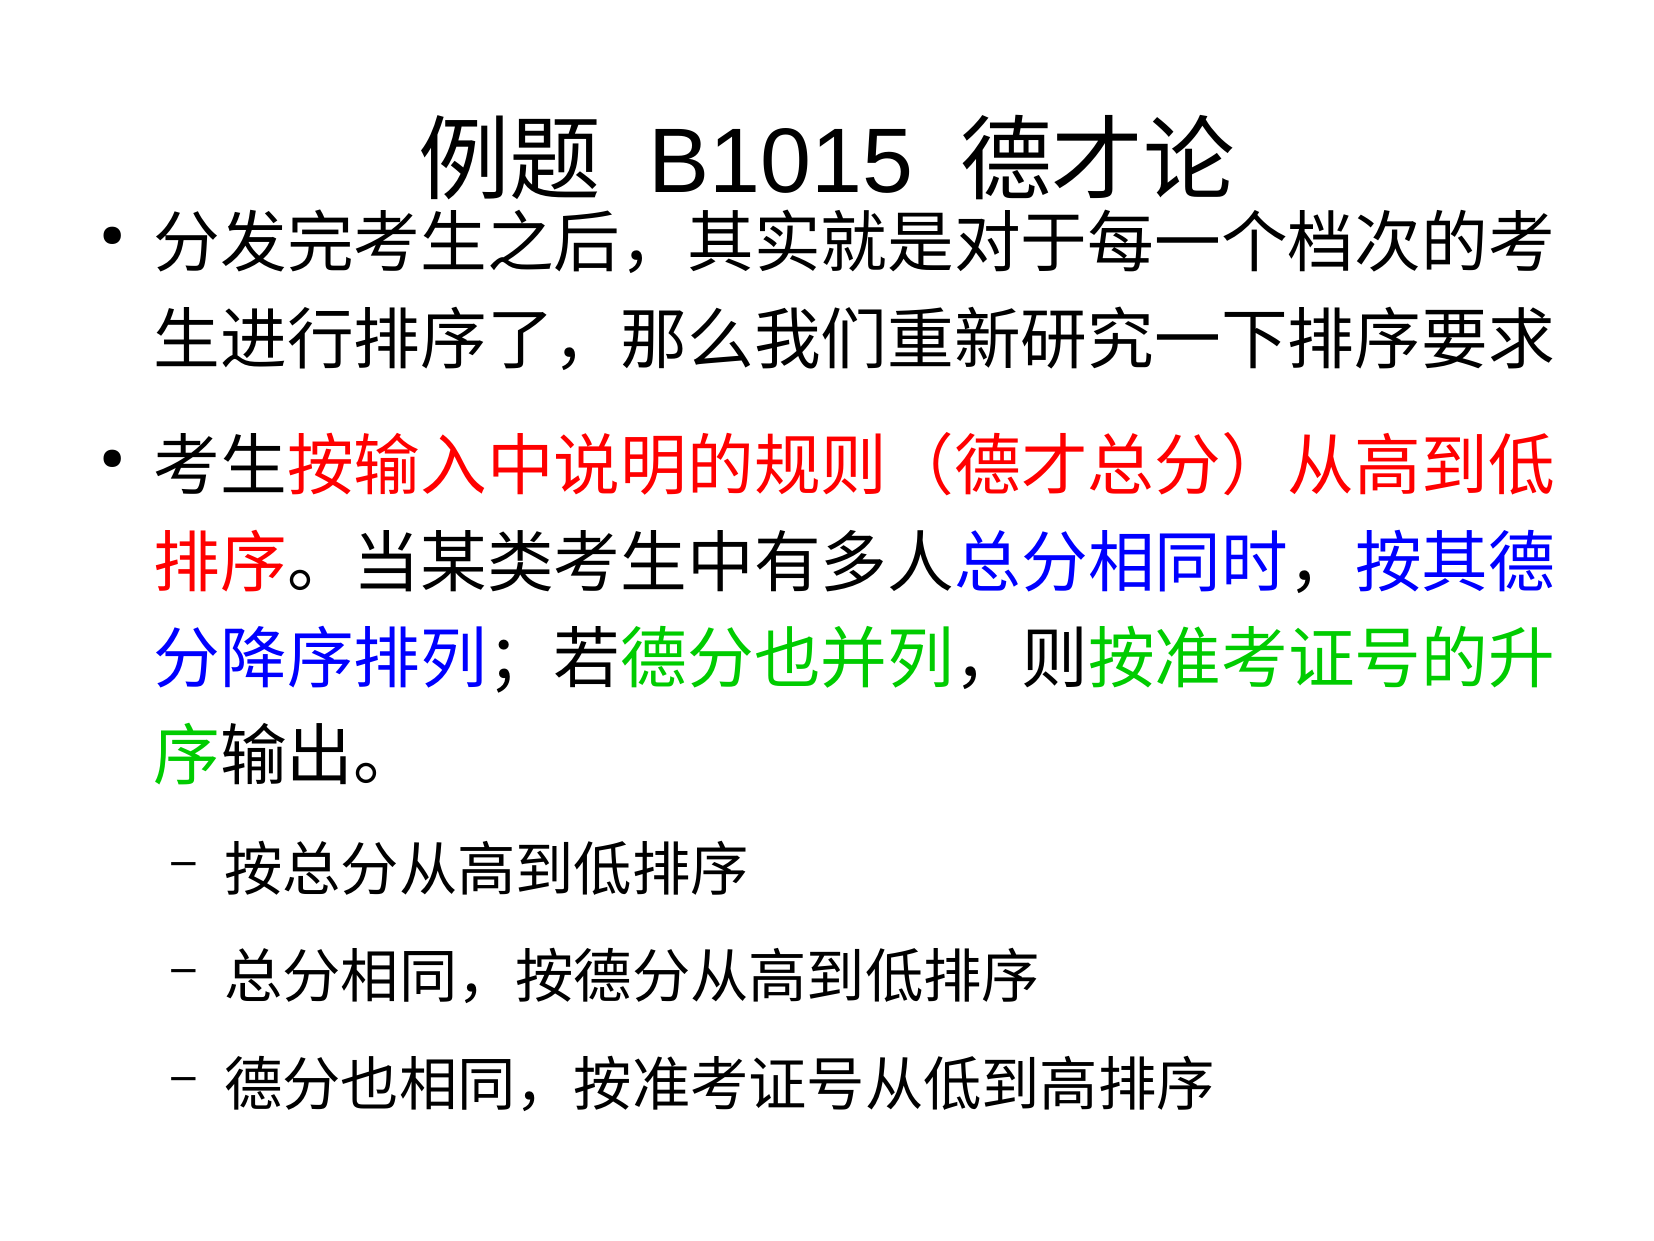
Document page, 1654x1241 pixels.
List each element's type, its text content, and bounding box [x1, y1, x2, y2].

list 分发完考生之后，其实就是对于每一个档次的考生进行排序了，那么我们重新研究一下排序要求 考生按输入中说明的规则（德才总分）从高到低排序。当某类考生中有多人总分相同时，按其德分降序排列；若德分也并列，则按准考证号的升序输出。 按总分从高到低排序 总分相同，按德分从高到低排序 德分也相同，按准考证号从低到高排序 [82, 188, 1571, 1241]
title 例题 B1015 德才论 [82, 49, 1571, 188]
